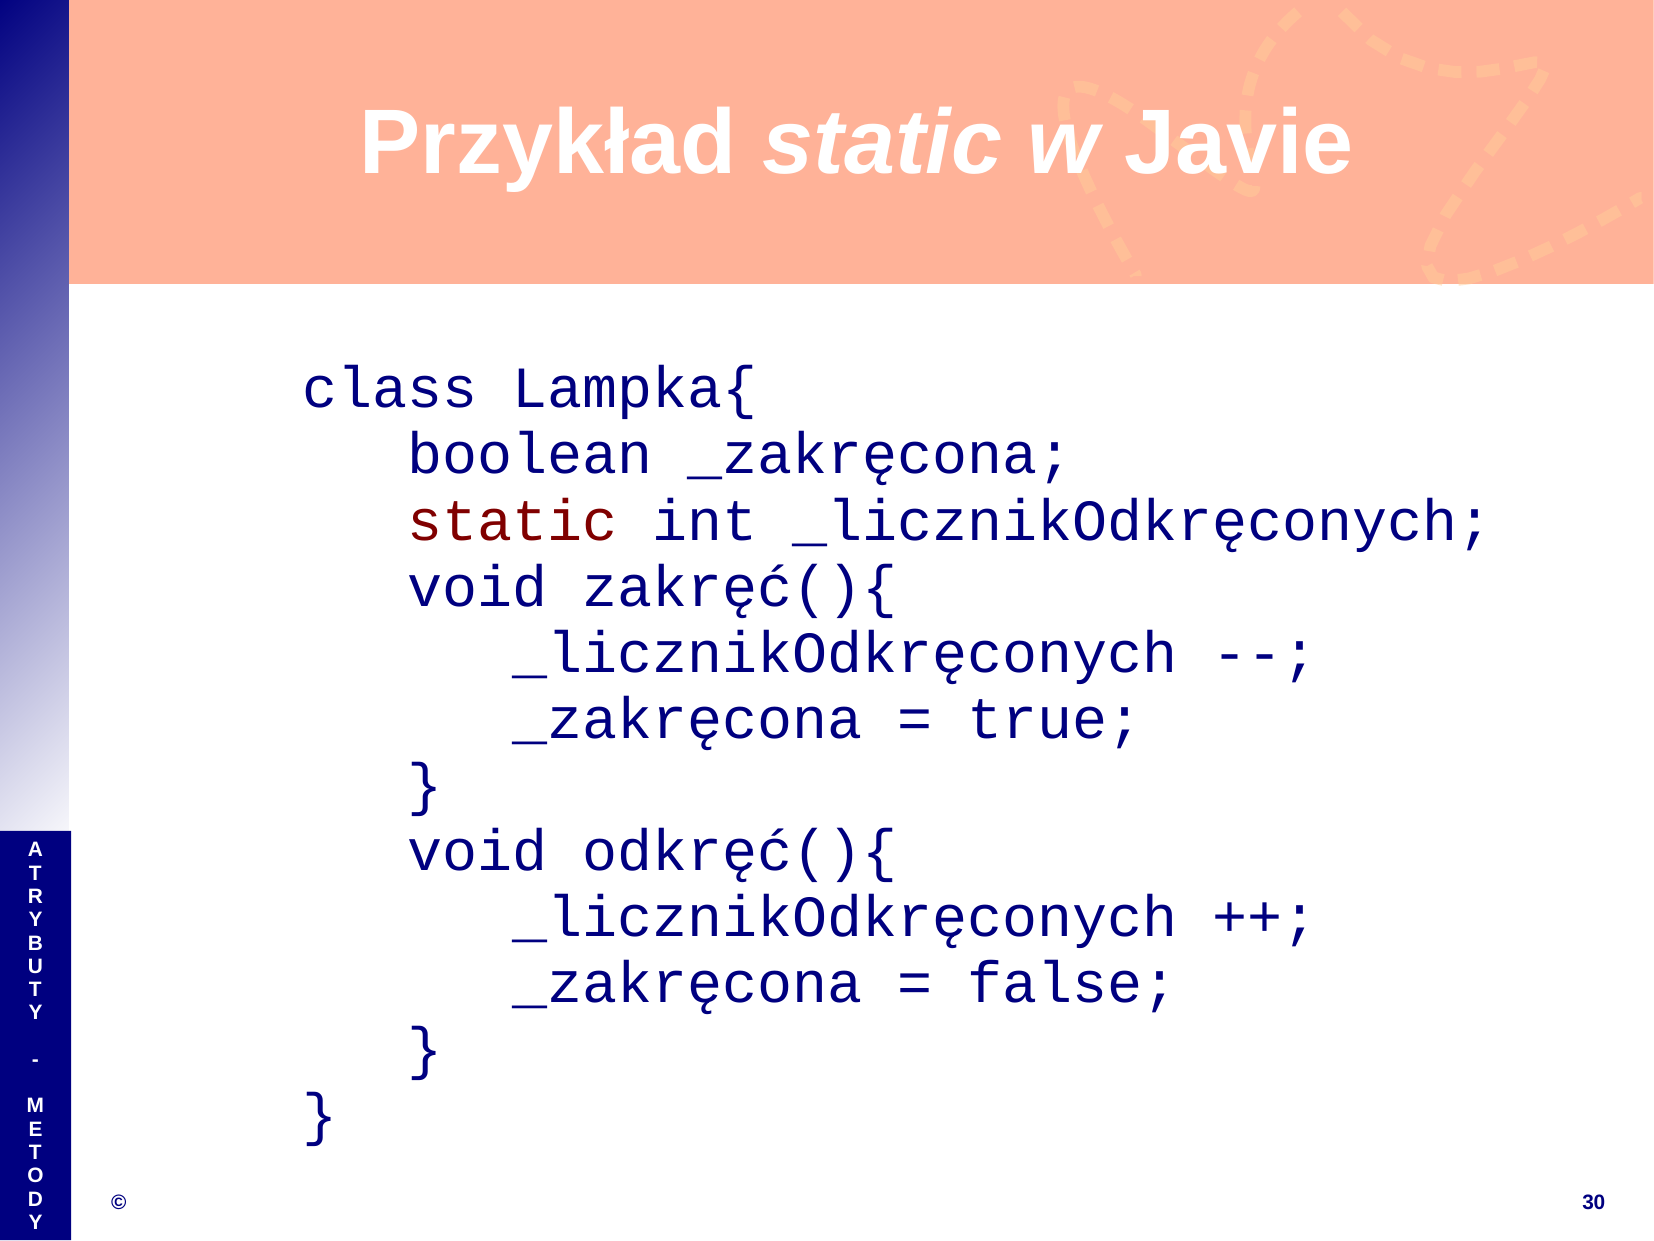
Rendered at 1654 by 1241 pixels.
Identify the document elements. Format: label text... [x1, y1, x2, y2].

text_box A T R Y B U T Y - M E T O D Y [0, 830, 71, 1241]
list class Lampka{ boolean _zakręcona; static int _licznikOdkręconych; void zakręć(){ _licznikOdkręconych --; _zakręcona = true; } void odkręć(){ _licznikOdkręconych ++; _zakręcona = false; } } [207, 359, 1507, 1152]
title Przykład static w Javie [97, 37, 1617, 246]
